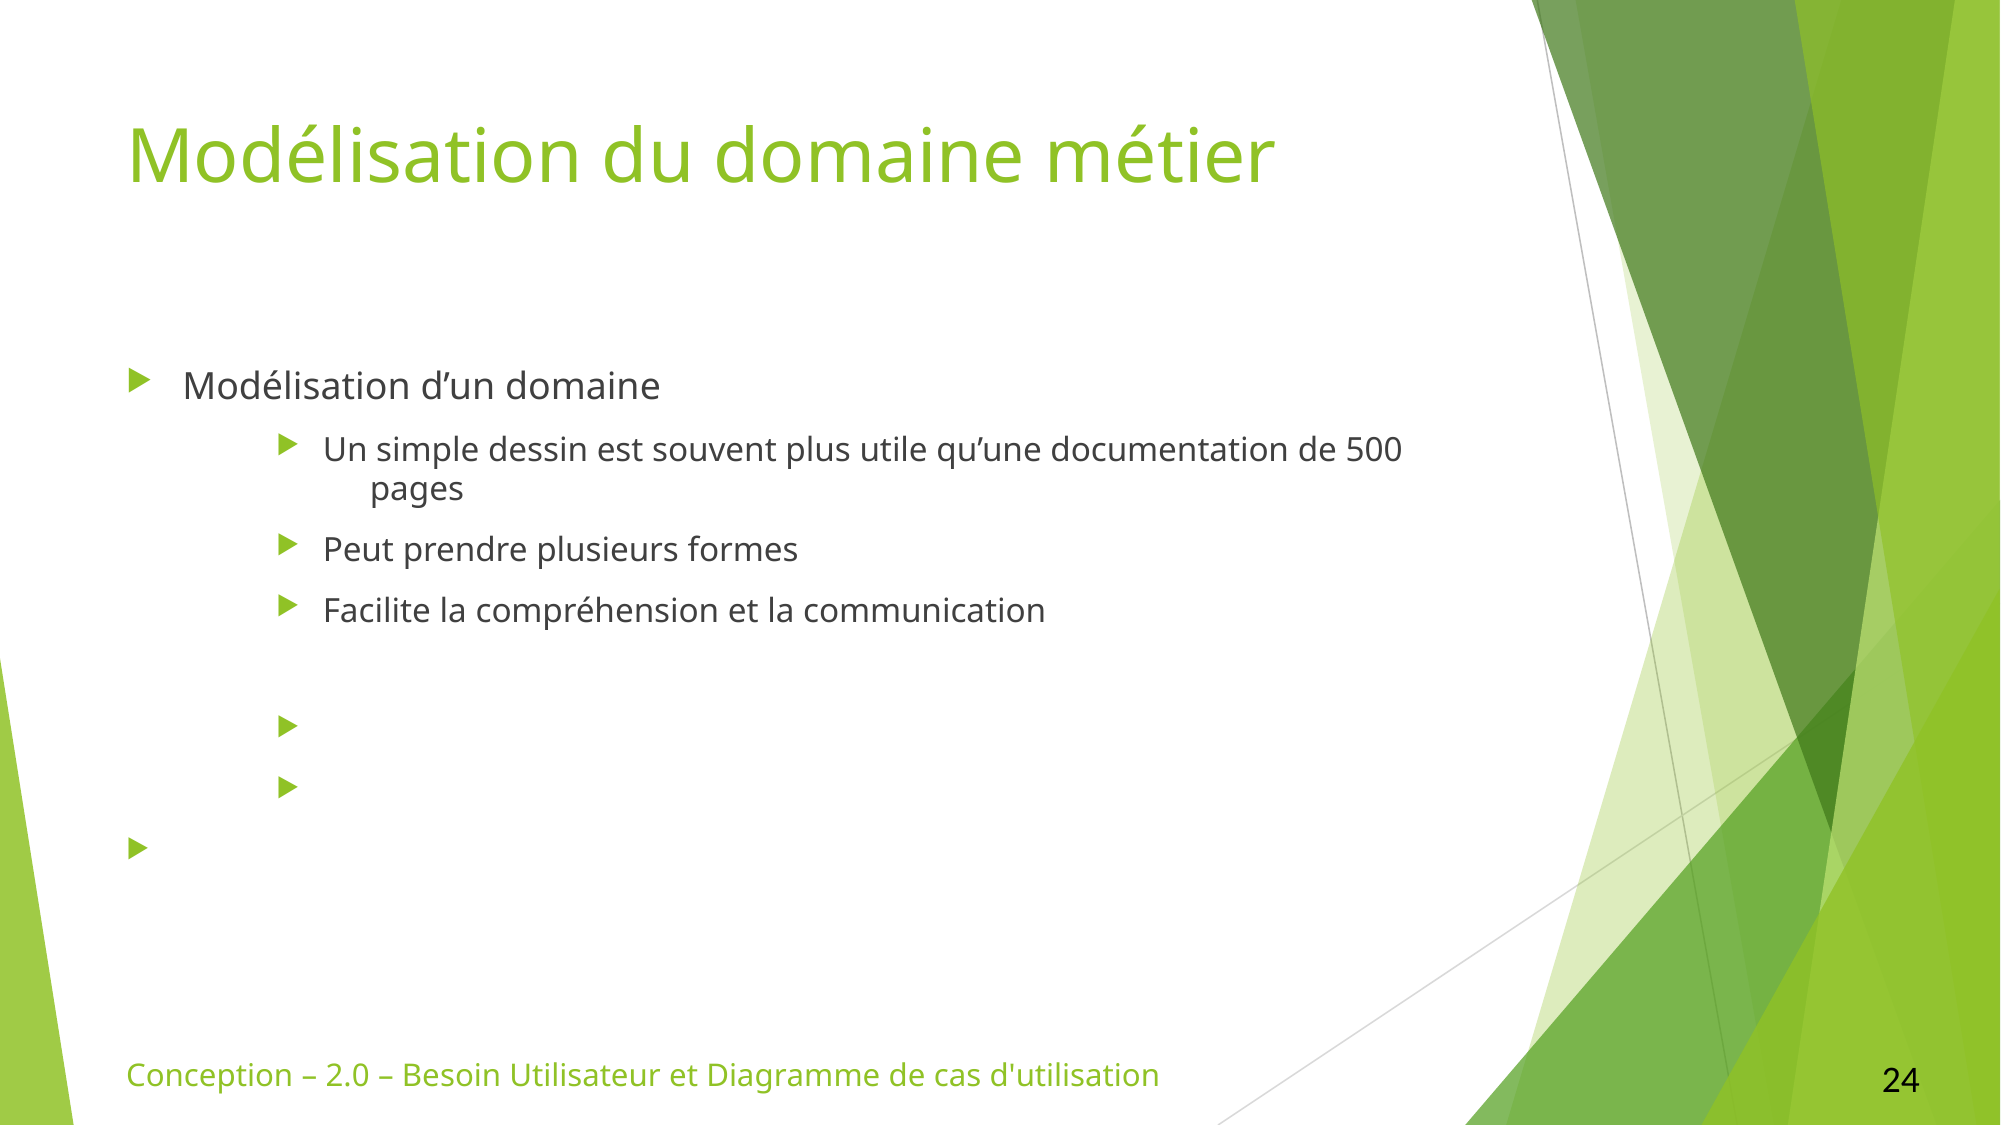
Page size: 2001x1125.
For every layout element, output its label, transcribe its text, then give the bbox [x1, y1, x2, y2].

text_box [1866, 1047, 1979, 1108]
title Modélisation du domaine métier [111, 99, 1522, 317]
text_box Conception – 2.0 – Besoin Utilisateur et Diagramme de cas d'utilisation [111, 1047, 1210, 1109]
list Modélisation d’un domaine Un simple dessin est souvent plus utile qu’une documentation de 500 pages Peut prendre plusieurs formes Facilite la compréhension et la communication [111, 354, 1522, 992]
